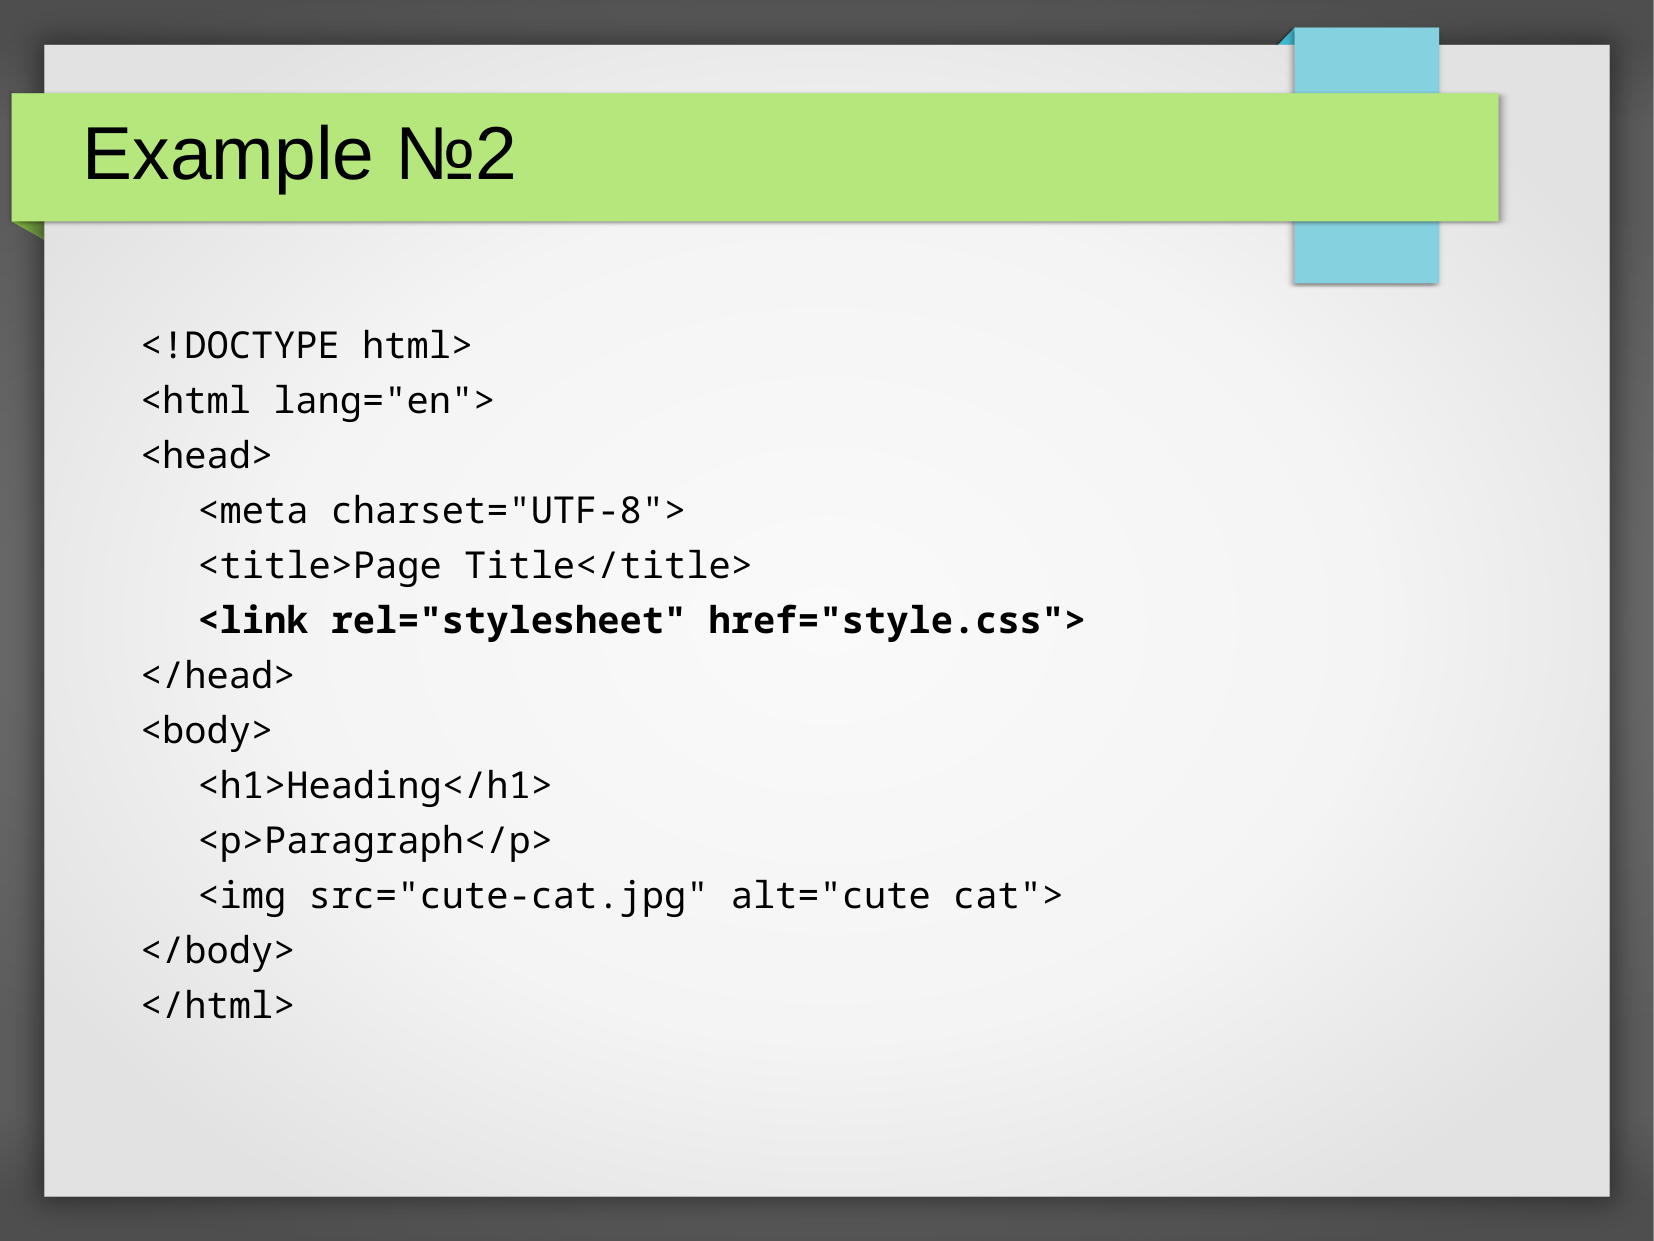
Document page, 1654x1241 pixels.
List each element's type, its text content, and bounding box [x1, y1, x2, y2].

list <!DOCTYPE html> <html lang="en"> <head> <meta charset="UTF-8"> <title>Page Title</title> <link rel="stylesheet" href="style.css"> </head> <body> <h1>Heading</h1> <p>Paragraph</p> <img src="cute-cat.jpg" alt="cute cat"> </body> </html> [82, 318, 1571, 1039]
picture [0, 0, 1654, 1241]
title Example №2 [82, 94, 1264, 213]
